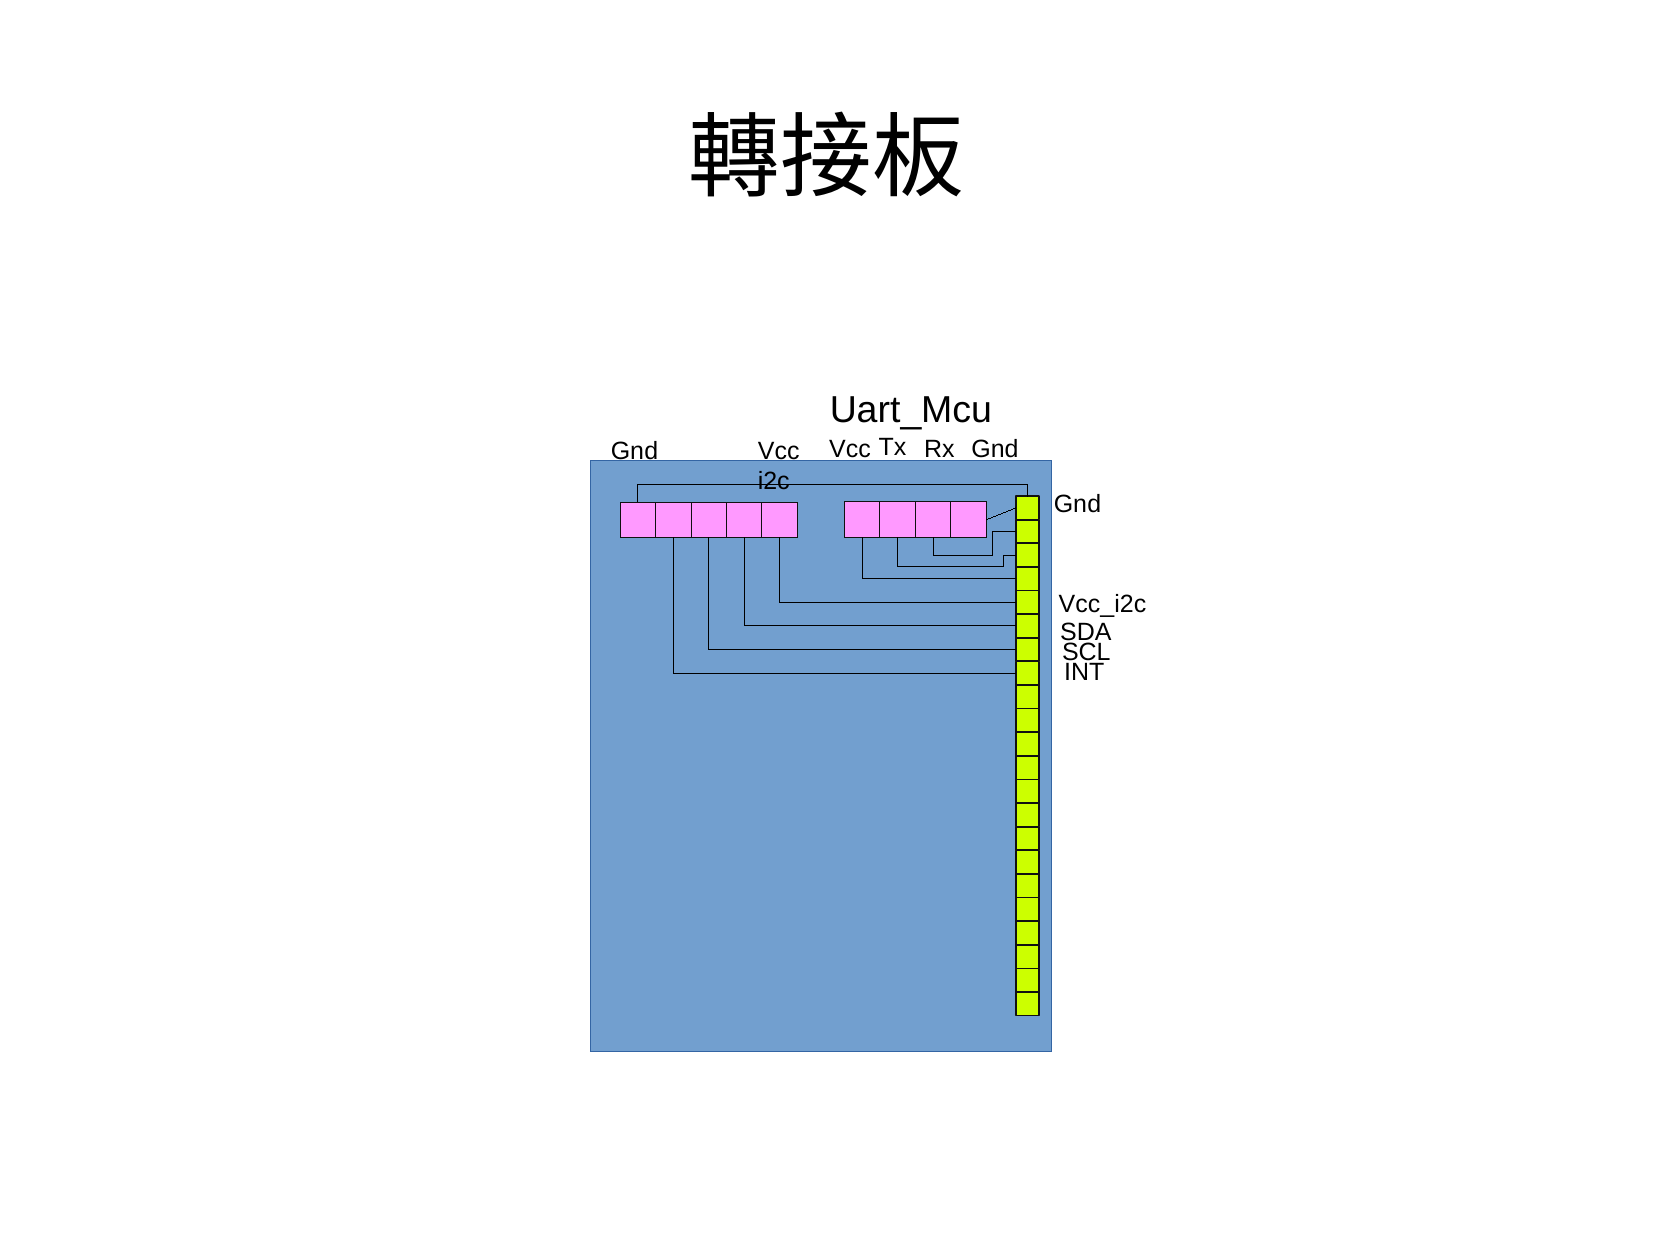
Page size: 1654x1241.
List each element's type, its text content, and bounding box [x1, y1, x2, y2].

text_box Gnd [956, 435, 1034, 469]
text_box Rx [909, 435, 956, 469]
text_box 轉接板 [82, 49, 1571, 257]
text_box SCL [1047, 628, 1279, 672]
text_box Uart_Mcu [814, 377, 1046, 435]
text_box Gnd [1039, 480, 1117, 524]
text_box [590, 460, 1052, 1052]
text_box Gnd [596, 427, 674, 470]
text_box Vcc [815, 435, 886, 469]
text_box Tx [886, 435, 909, 467]
text_box SDA [1045, 608, 1278, 652]
text_box INT [1049, 648, 1281, 692]
text_box Vcc i2c [743, 427, 815, 471]
text_box Vcc_i2c [1043, 580, 1276, 624]
